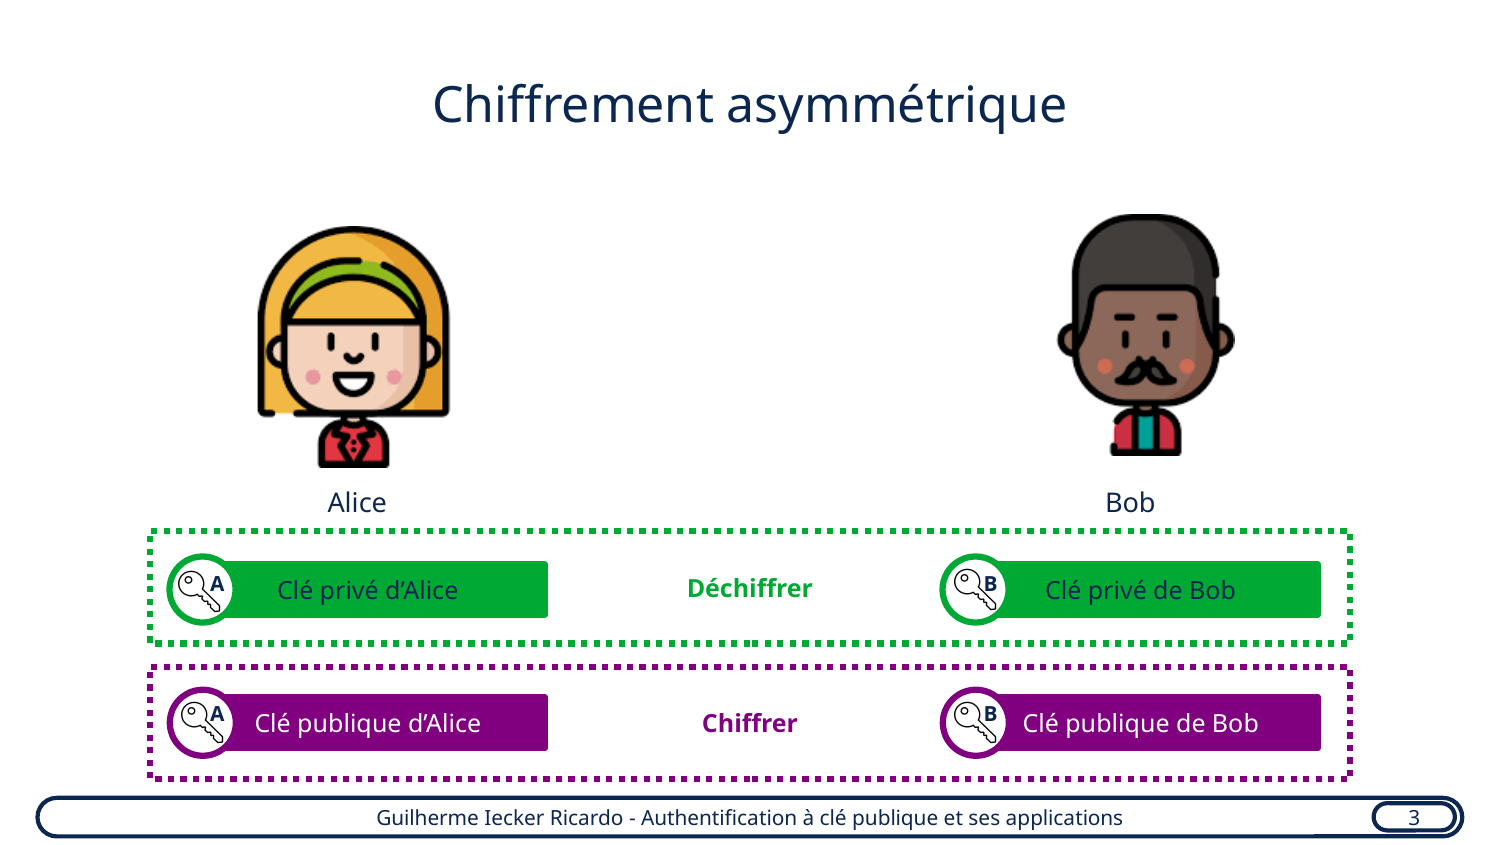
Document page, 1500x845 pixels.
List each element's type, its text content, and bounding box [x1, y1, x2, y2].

text_box Chiffrer [150, 666, 1351, 780]
text_box A [195, 561, 235, 606]
picture [1025, 214, 1235, 456]
text_box B [968, 561, 1008, 606]
title Chiffrement asymmétrique [254, 57, 1246, 213]
text_box Guilherme Iecker Ricardo - Authentification à clé publique et ses applications [37, 797, 1463, 837]
text_box Bob [1023, 476, 1237, 523]
text_box A [195, 691, 235, 736]
picture [233, 226, 481, 468]
text_box B [968, 691, 1008, 736]
text_box Déchiffrer [150, 530, 1351, 644]
text_box Alice [250, 476, 464, 523]
picture [175, 568, 223, 616]
